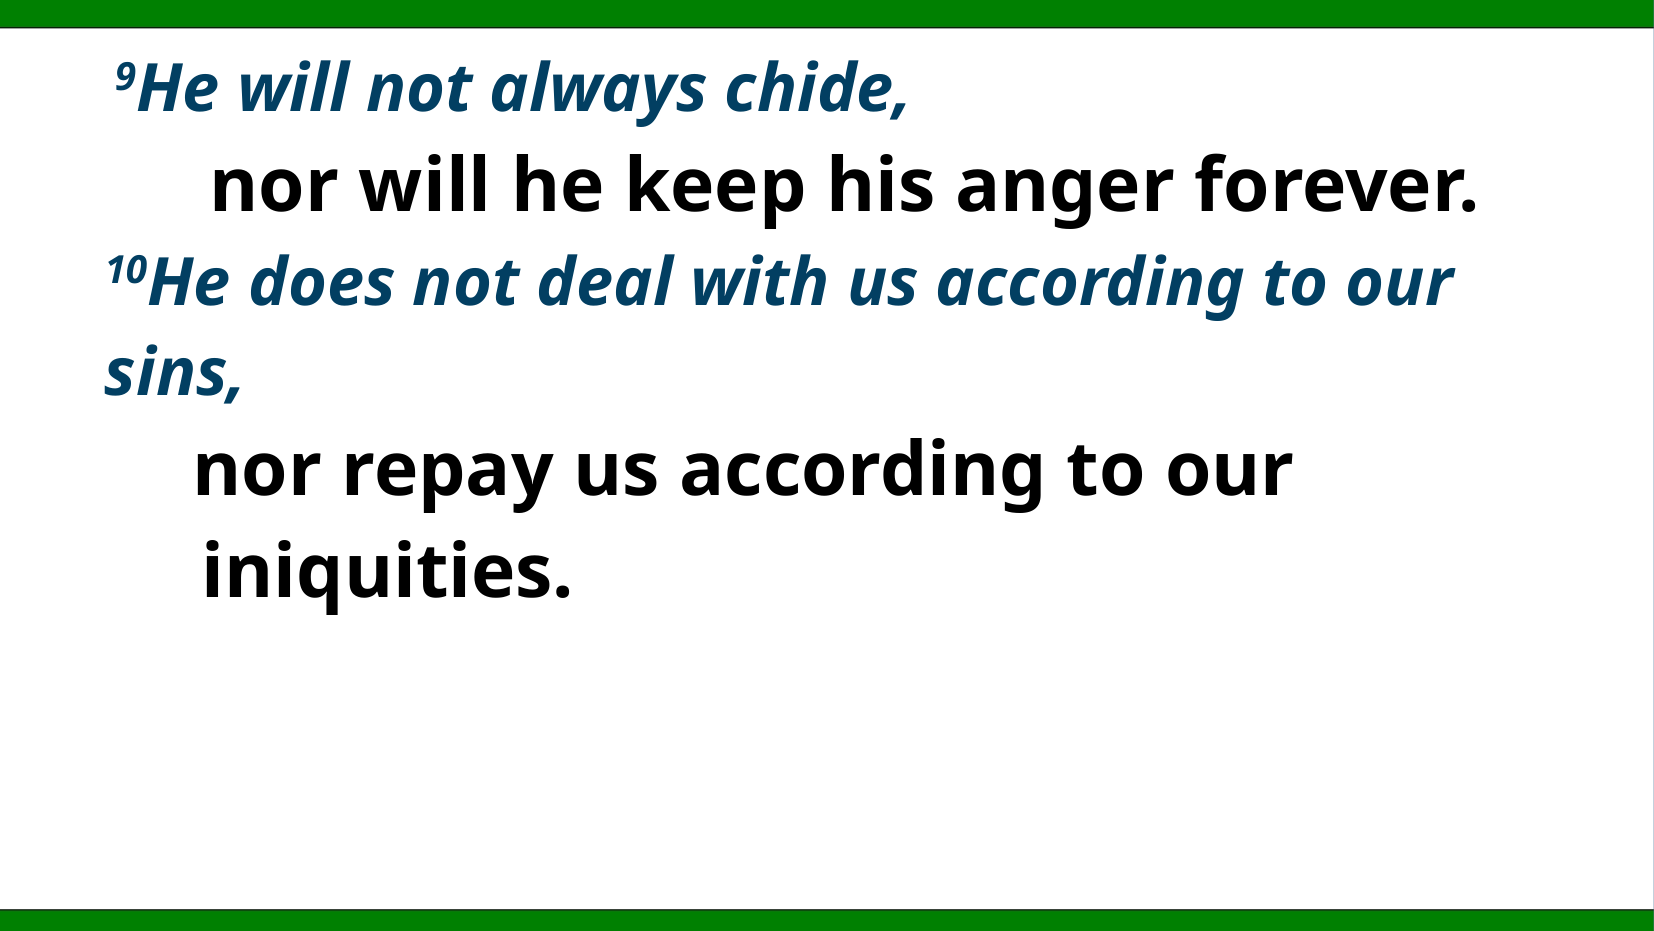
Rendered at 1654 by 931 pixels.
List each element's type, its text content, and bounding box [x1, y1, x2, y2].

text_box 9He will not always chide, nor will he keep his anger forever. 10He does not deal with us according to our sins, nor repay us according to our iniquities. [90, 33, 1561, 526]
picture [0, 0, 1654, 931]
